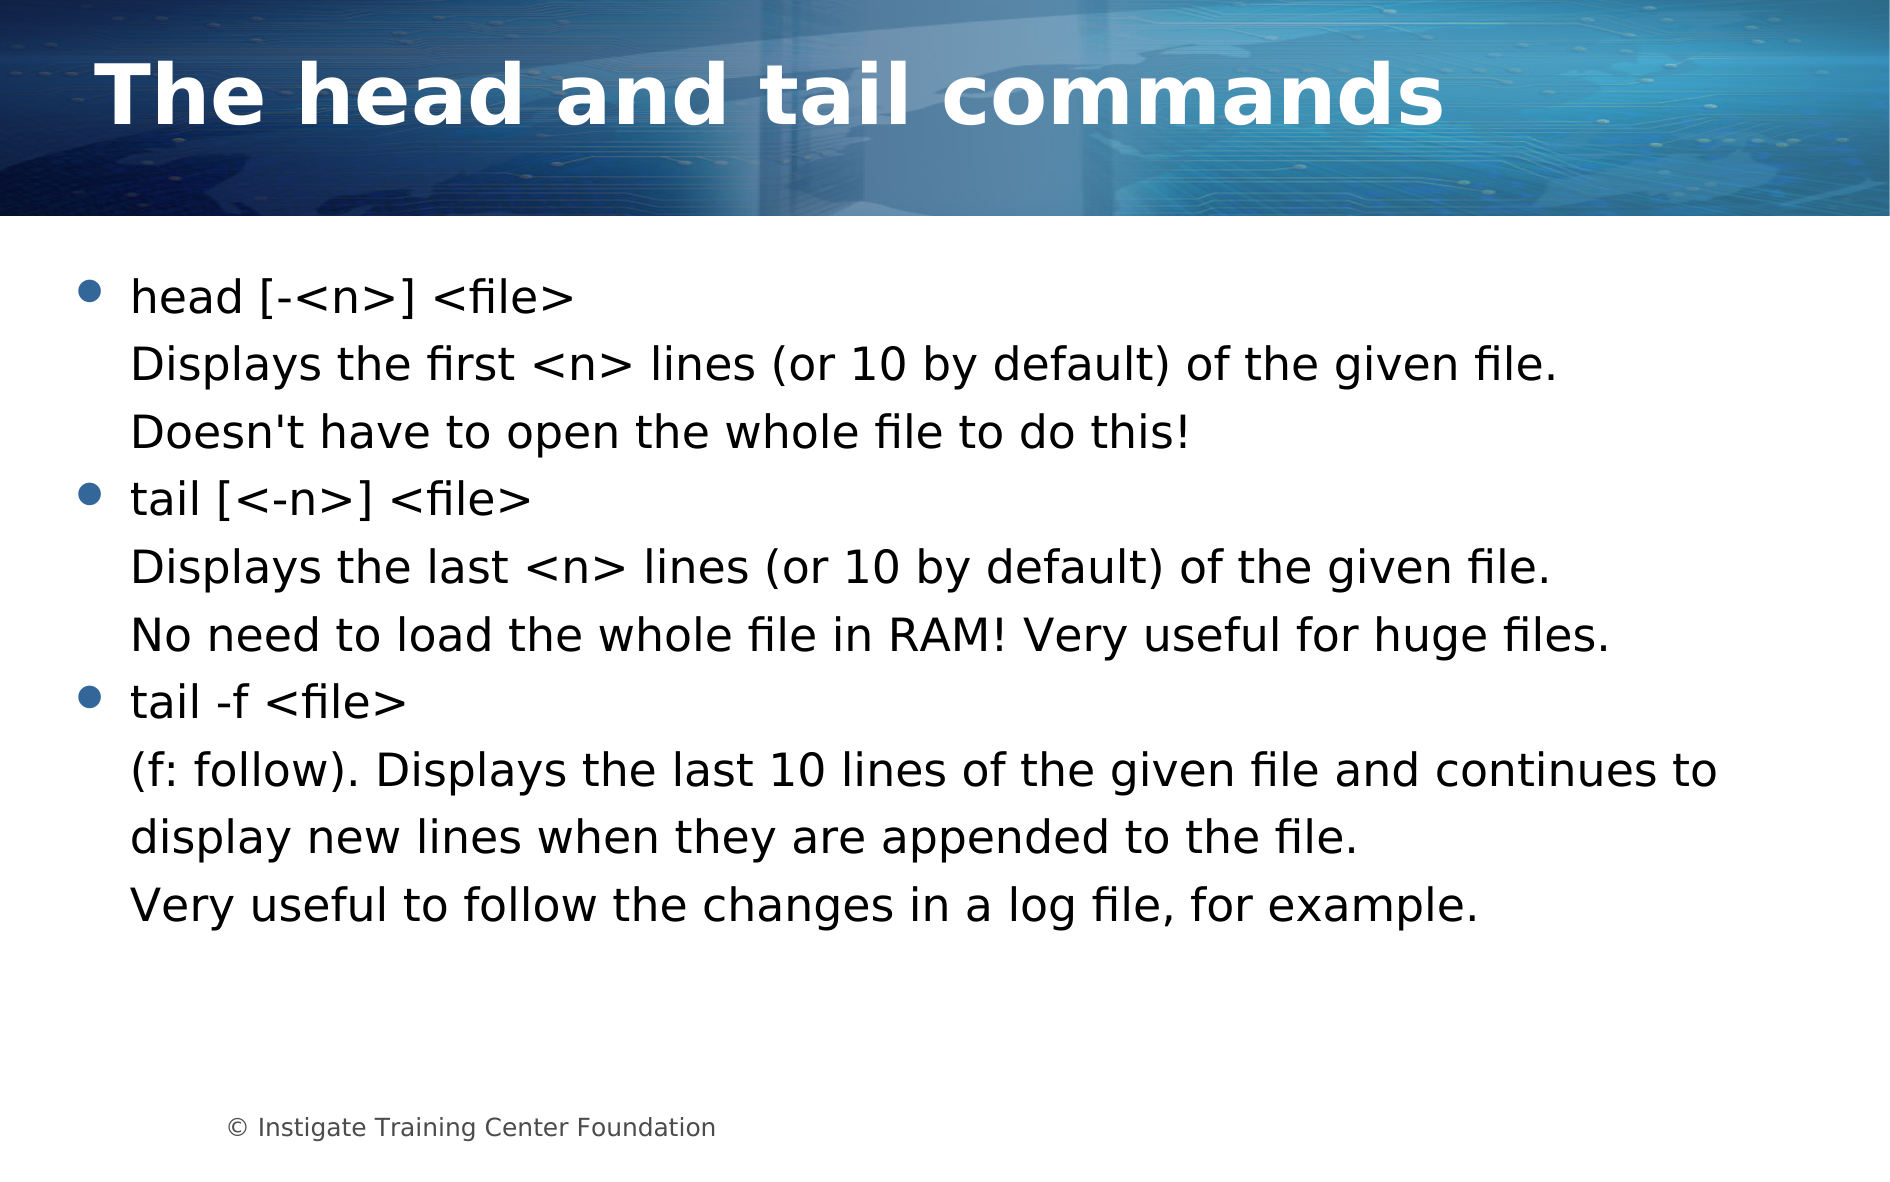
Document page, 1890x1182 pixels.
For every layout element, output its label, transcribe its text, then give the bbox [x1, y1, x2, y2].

list head [-<n>] <file> Displays the first <n> lines (or 10 by default) of the given file. Doesn't have to open the whole file to do this! tail [<-n>] <file> Displays the last <n> lines (or 10 by default) of the given file. No need to load the whole file in RAM! Very useful for huge files. tail -f <file> (f: follow). Displays the last 10 lines of the given file and continues to display new lines when they are appended to the file. Very useful to follow the changes in a log file, for example. [75, 275, 1775, 1120]
picture [0, 0, 1890, 216]
title The head and tail commands [94, 21, 1793, 191]
